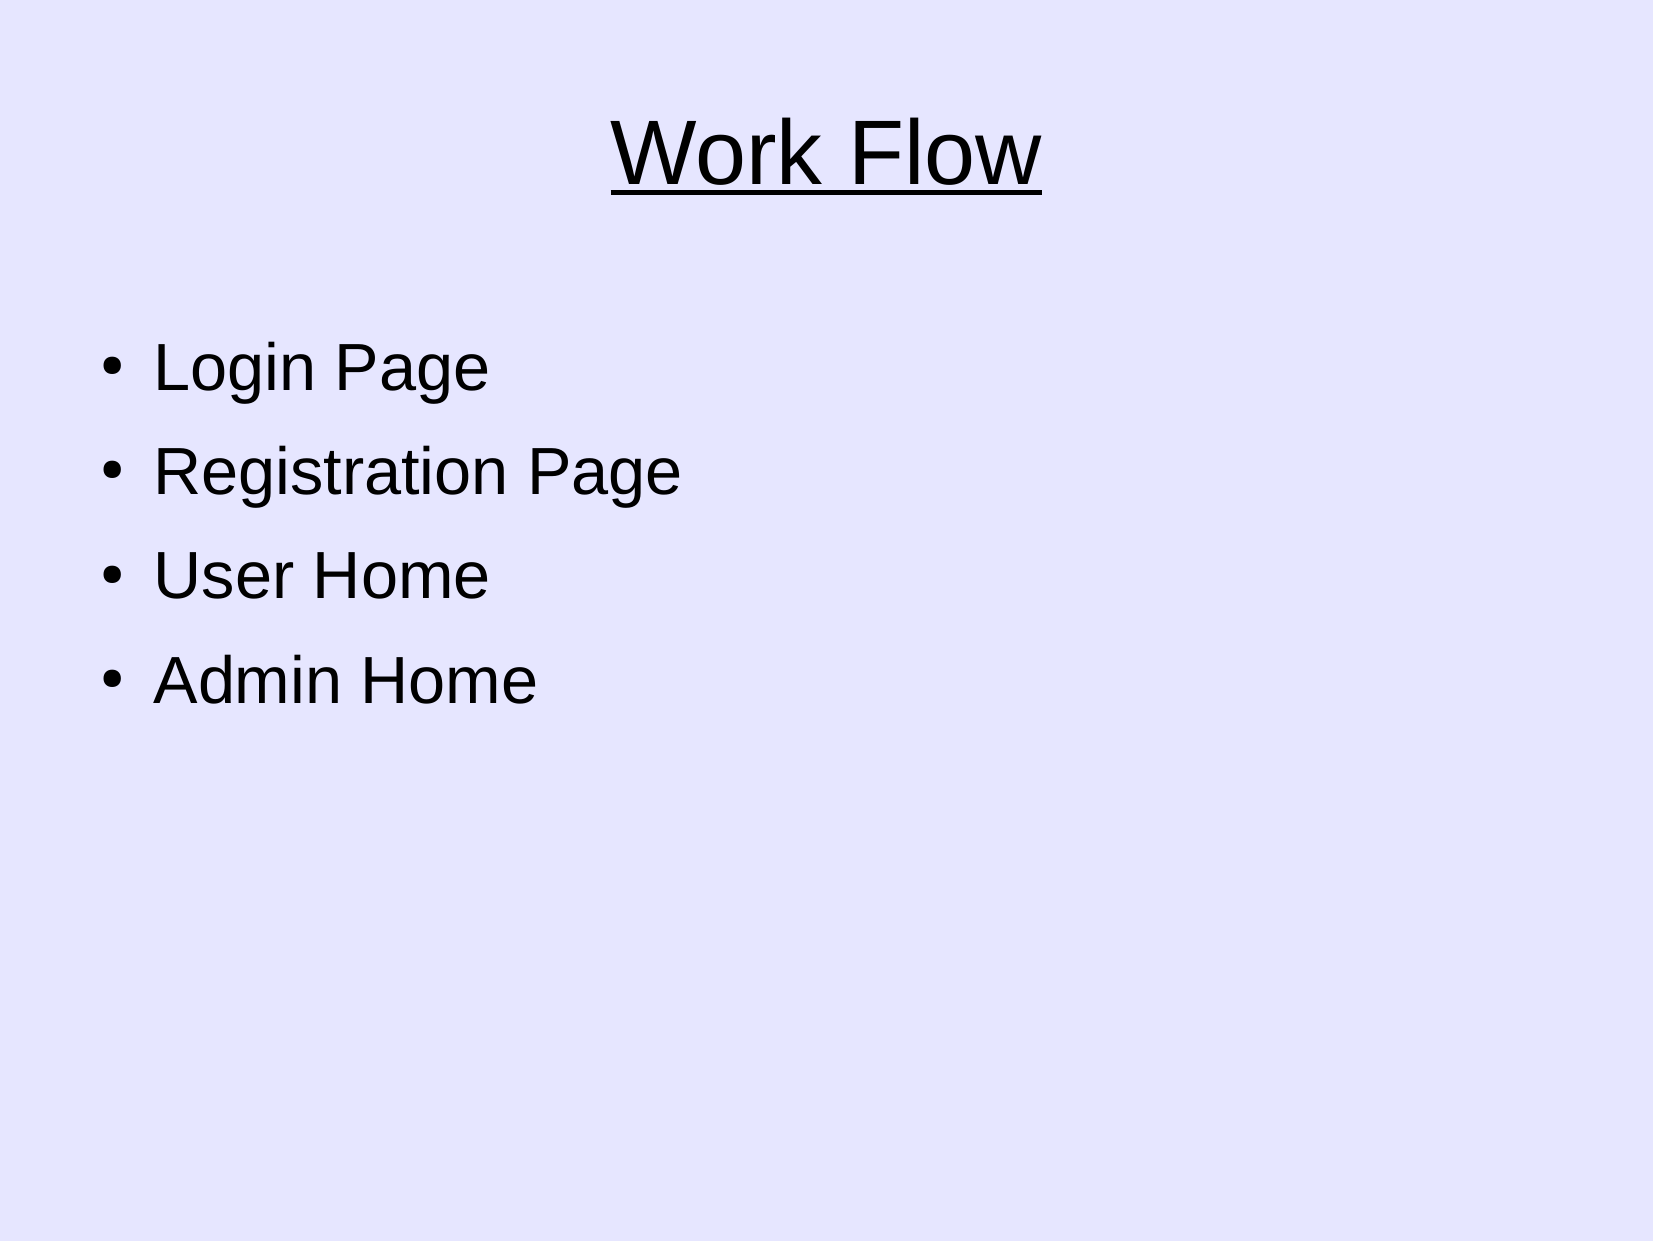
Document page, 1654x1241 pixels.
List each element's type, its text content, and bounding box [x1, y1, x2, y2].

title Work Flow [82, 49, 1571, 257]
list Login Page Registration Page User Home Admin Home [82, 330, 1538, 1006]
